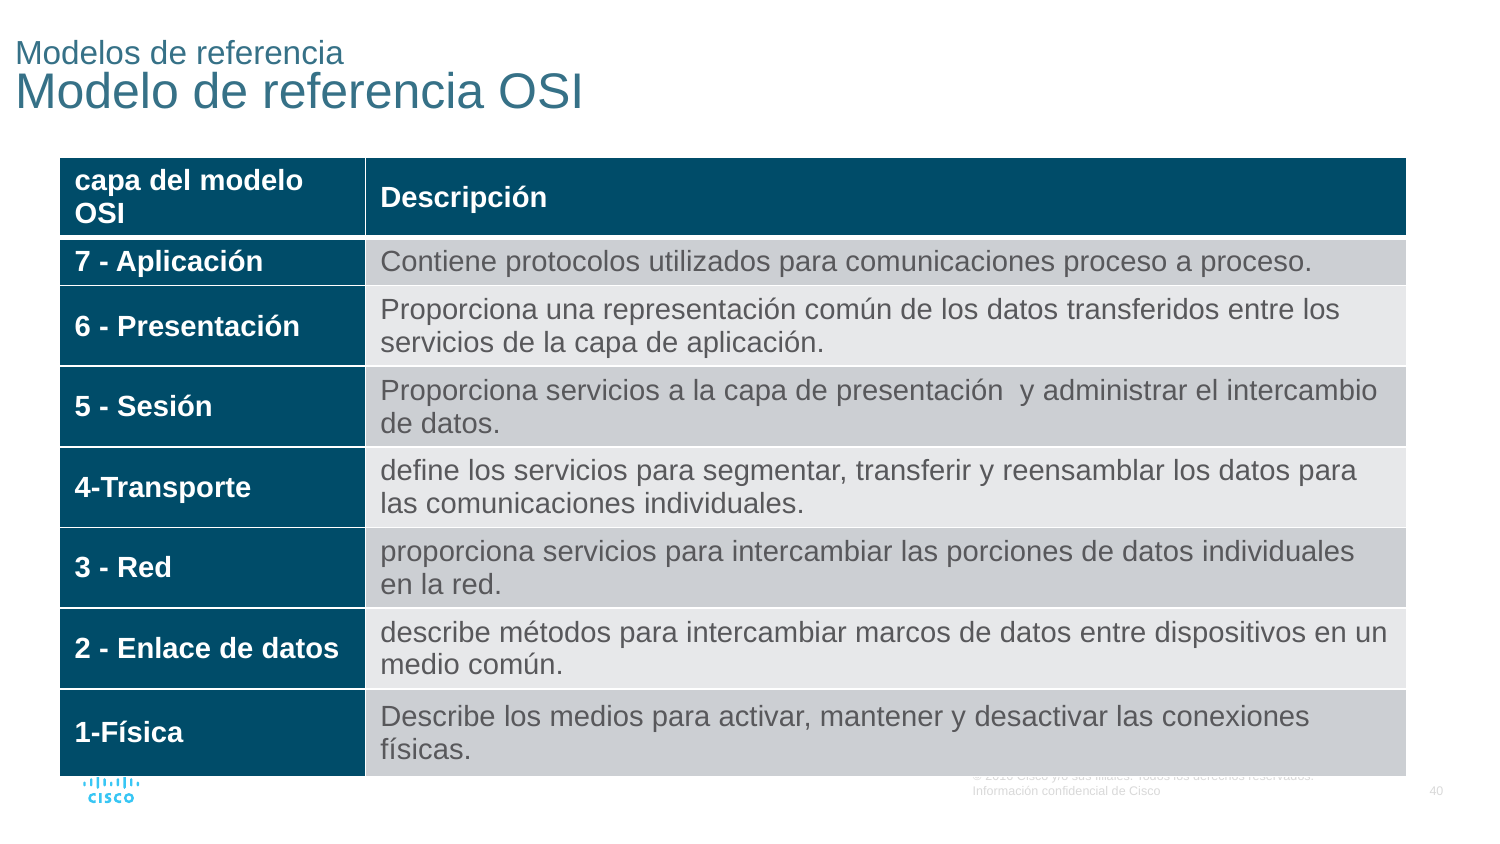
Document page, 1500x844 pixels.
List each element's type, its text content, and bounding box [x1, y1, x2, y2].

table_header capa del modelo OSI [60, 158, 365, 235]
table_cell describe métodos para intercambiar marcos de datos entre dispositivos en un medio común. [366, 609, 1406, 688]
table_cell 4-Transporte [60, 448, 365, 527]
table_cell 7 - Aplicación [60, 240, 365, 285]
table_cell 5 - Sesión [60, 367, 365, 446]
table_cell 3 - Red [60, 528, 365, 607]
table_header Descripción [366, 158, 1406, 235]
table_cell 2 - Enlace de datos [60, 609, 365, 688]
table_cell Proporciona servicios a la capa de presentación y administrar el intercambio de datos. [366, 367, 1406, 446]
table_cell 1-Física [60, 690, 365, 776]
table_cell proporciona servicios para intercambiar las porciones de datos individuales en la red. [366, 528, 1406, 607]
table_cell 6 - Presentación [60, 286, 365, 365]
table_cell Proporciona una representación común de los datos transferidos entre los servicios de la capa de aplicación. [366, 286, 1406, 365]
title Modelos de referencia Modelo de referencia OSI [0, 16, 1441, 141]
table_cell define los servicios para segmentar, transferir y reensamblar los datos para las comunicaciones individuales. [366, 448, 1406, 527]
table_cell Describe los medios para activar, mantener y desactivar las conexiones físicas. [366, 690, 1406, 776]
table_cell Contiene protocolos utilizados para comunicaciones proceso a proceso. [366, 240, 1406, 285]
